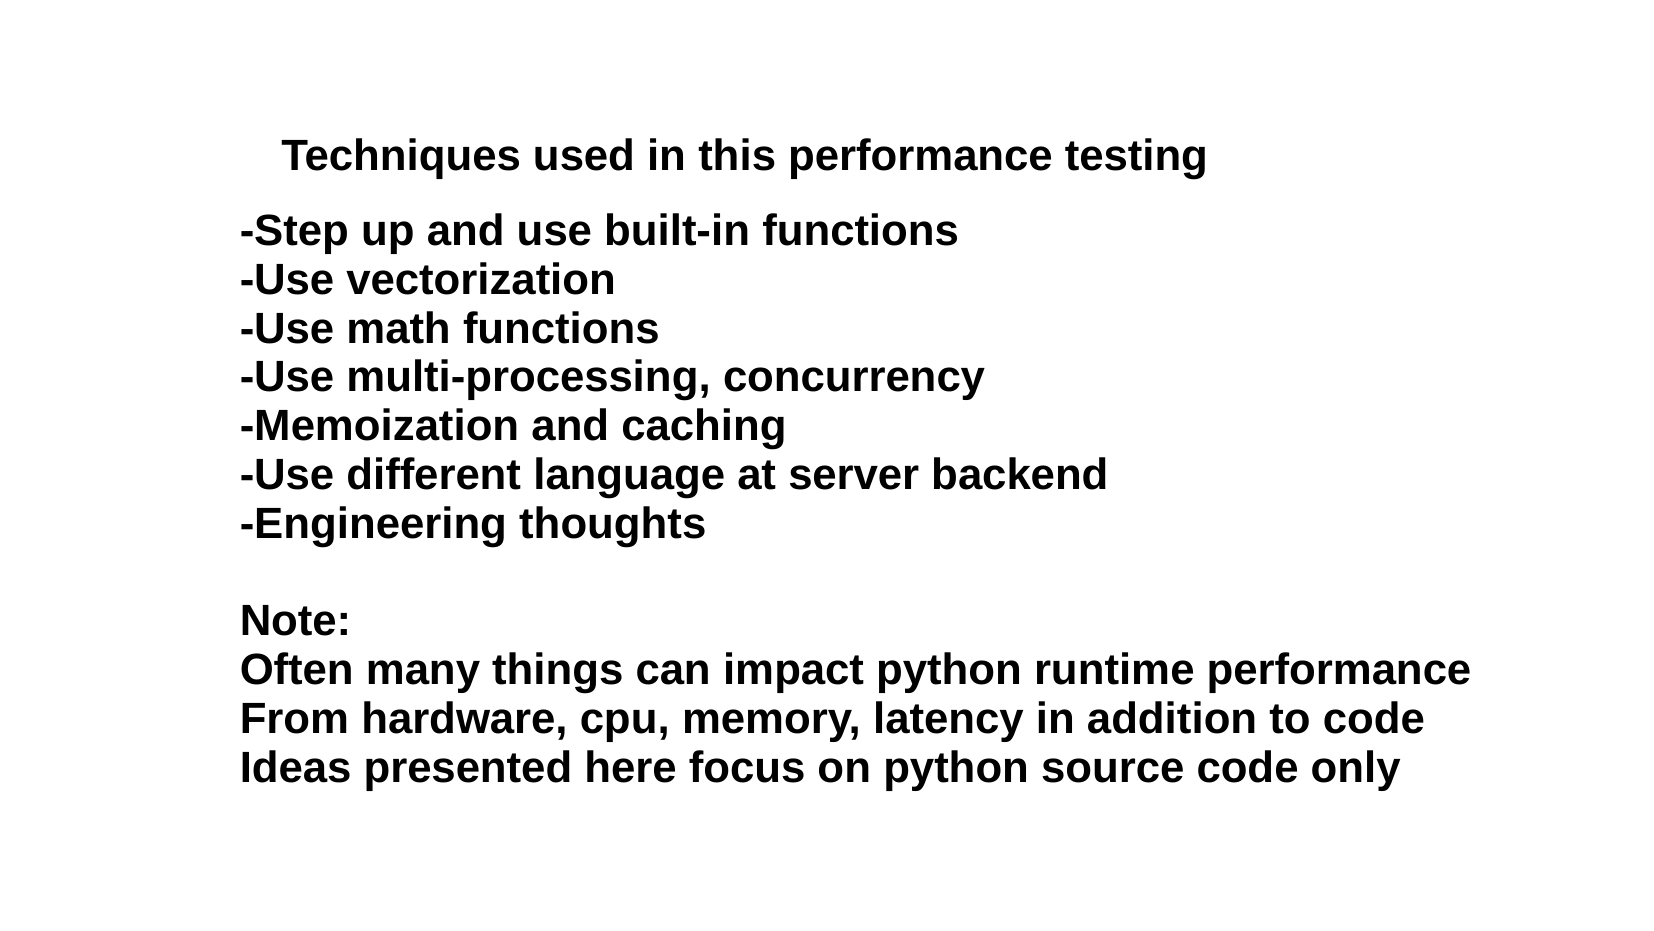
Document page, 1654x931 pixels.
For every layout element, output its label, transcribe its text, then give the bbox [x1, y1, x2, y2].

text_box Techniques used in this performance testing [266, 123, 1224, 188]
text_box -Step up and use built-in functions -Use vectorization -Use math functions -Use multi-processing, concurrency -Memoization and caching -Use different language at server backend -Engineering thoughts Note: Often many things can impact python runtime performance From hardware, cpu, memory, latency in addition to code Ideas presented here focus on python source code only [225, 198, 1500, 799]
